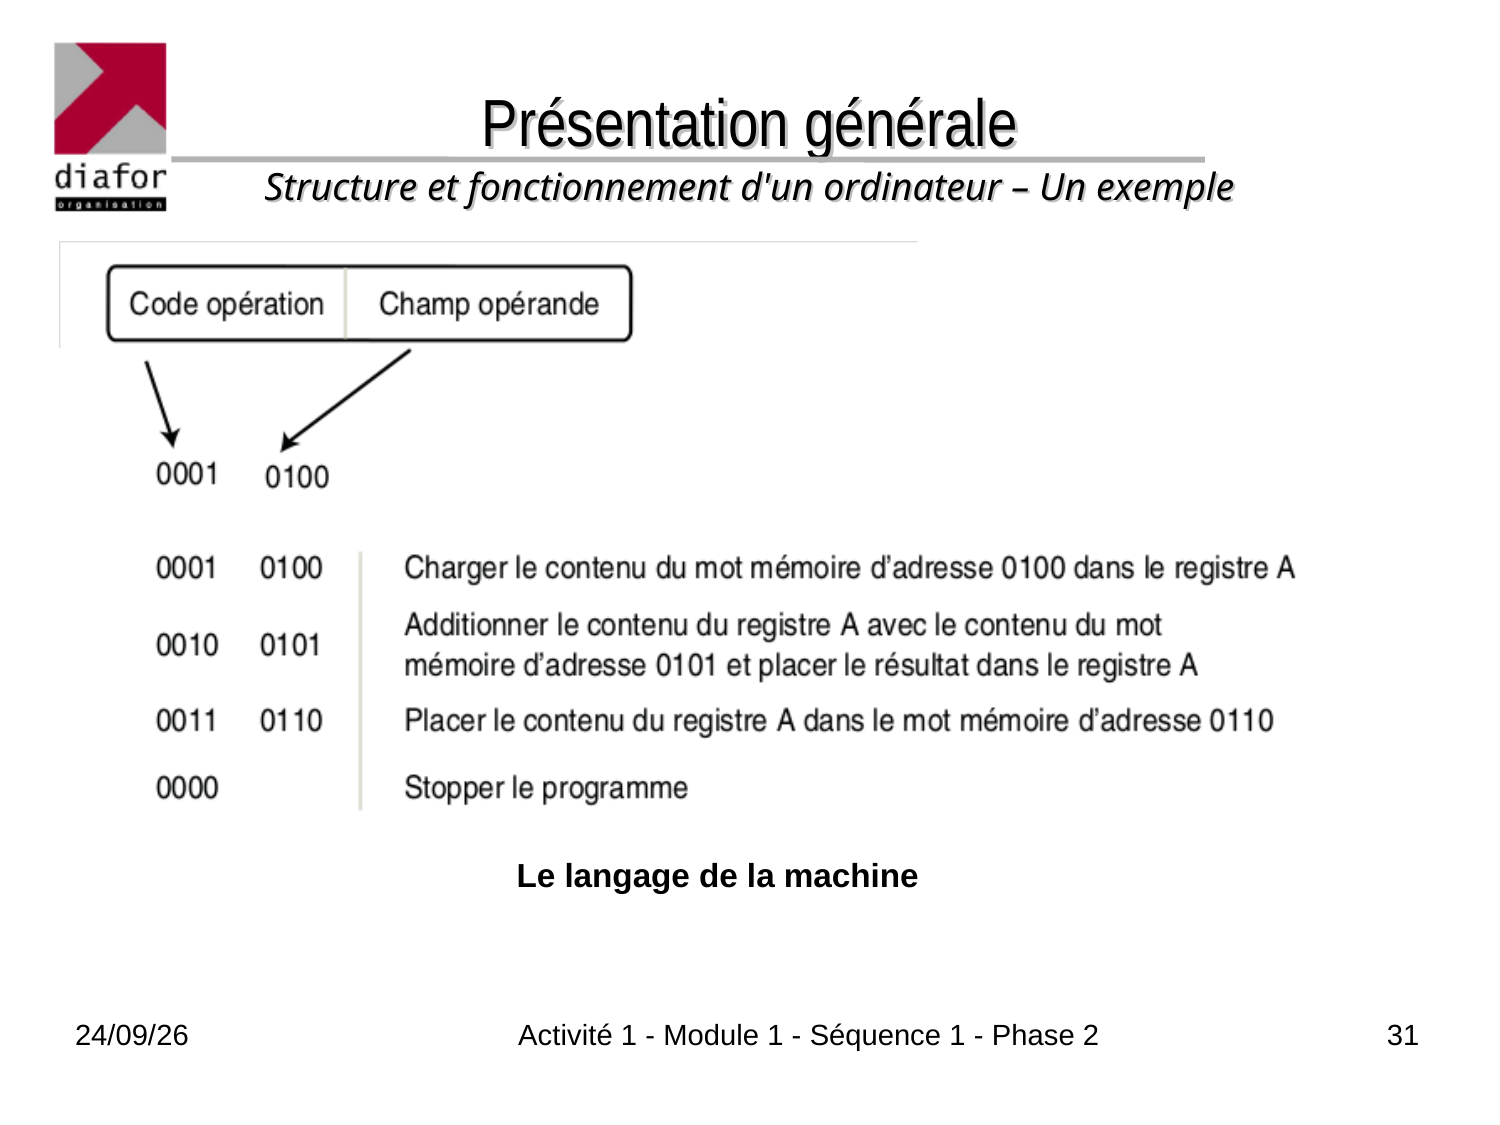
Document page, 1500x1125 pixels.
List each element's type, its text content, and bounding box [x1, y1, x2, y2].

picture [53, 42, 168, 213]
text_box Le langage de la machine [501, 856, 945, 902]
title Présentation générale Structure et fonctionnement d'un ordinateur – Un exemple [75, 45, 1426, 250]
picture [59, 241, 1359, 827]
